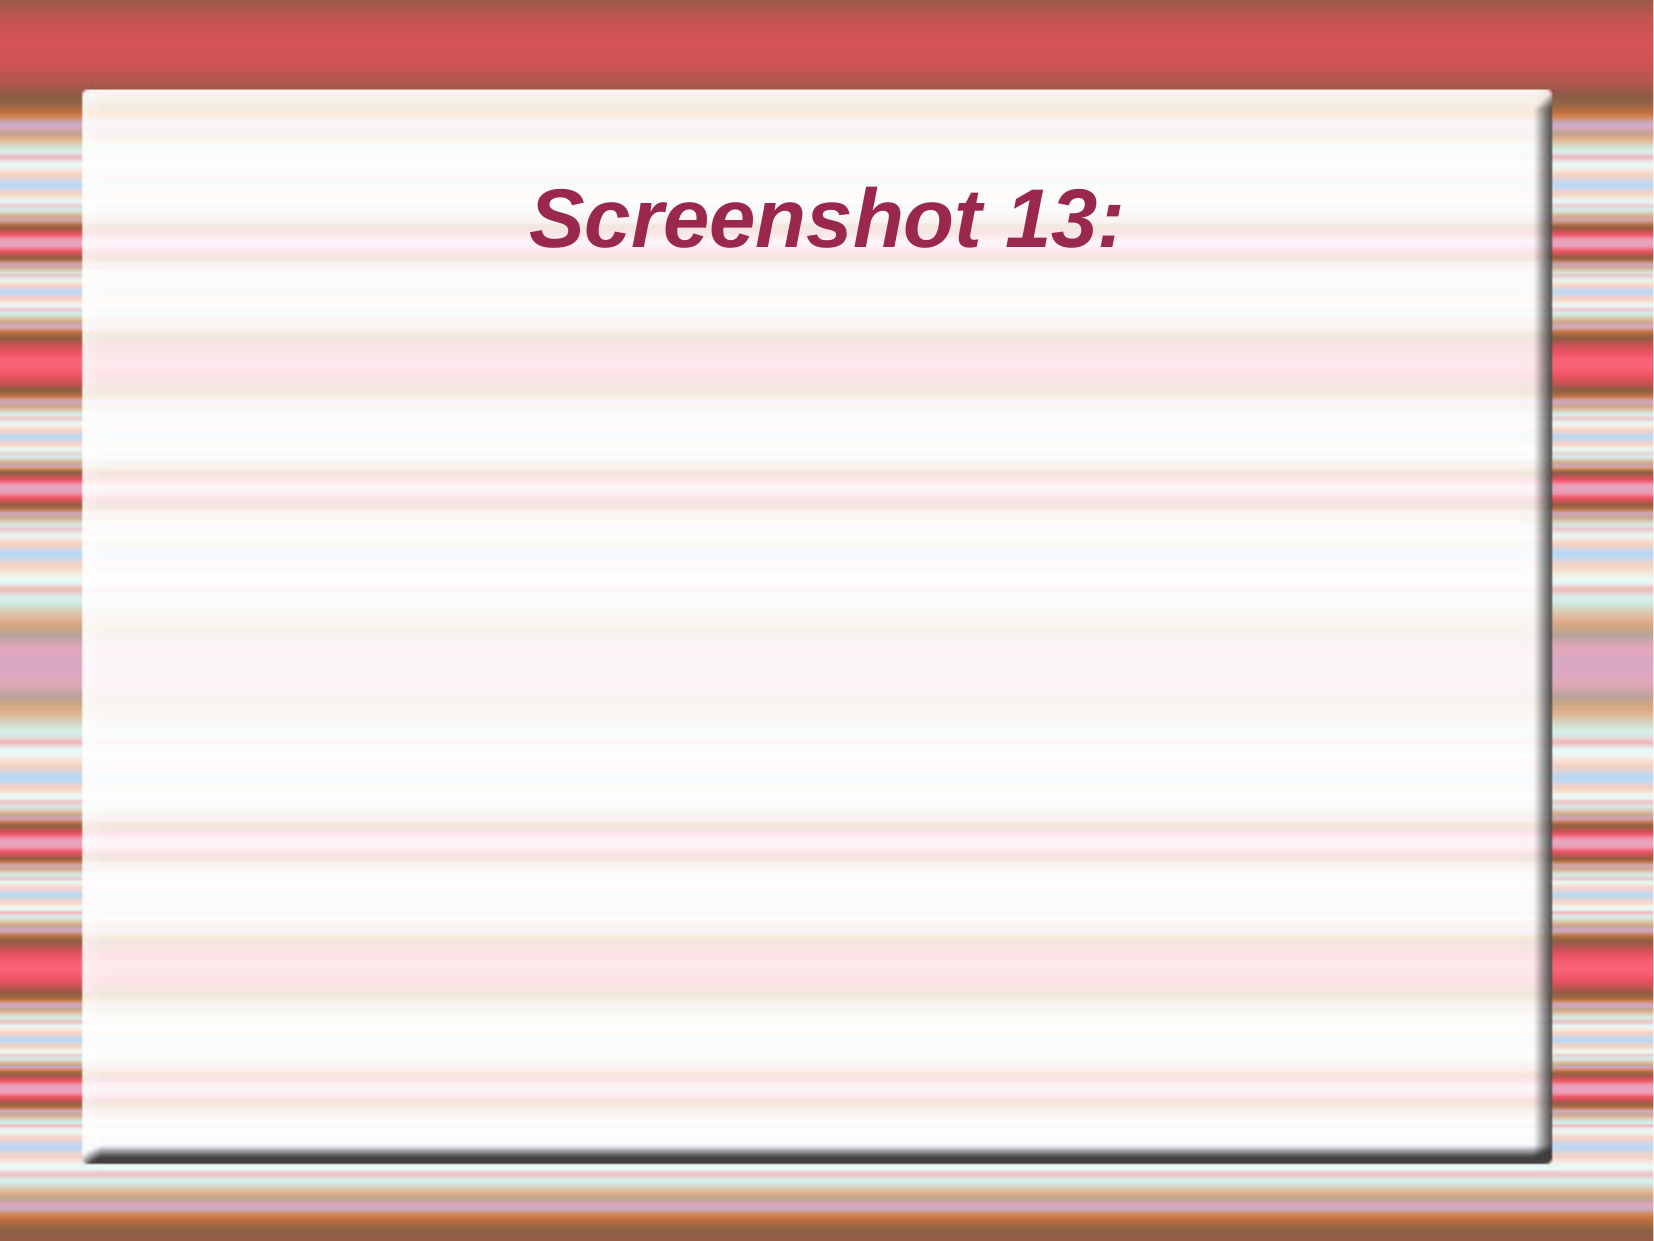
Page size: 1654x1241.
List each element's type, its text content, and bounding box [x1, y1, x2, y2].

picture [0, 0, 1654, 1241]
title Screenshot 13: [121, 114, 1534, 322]
